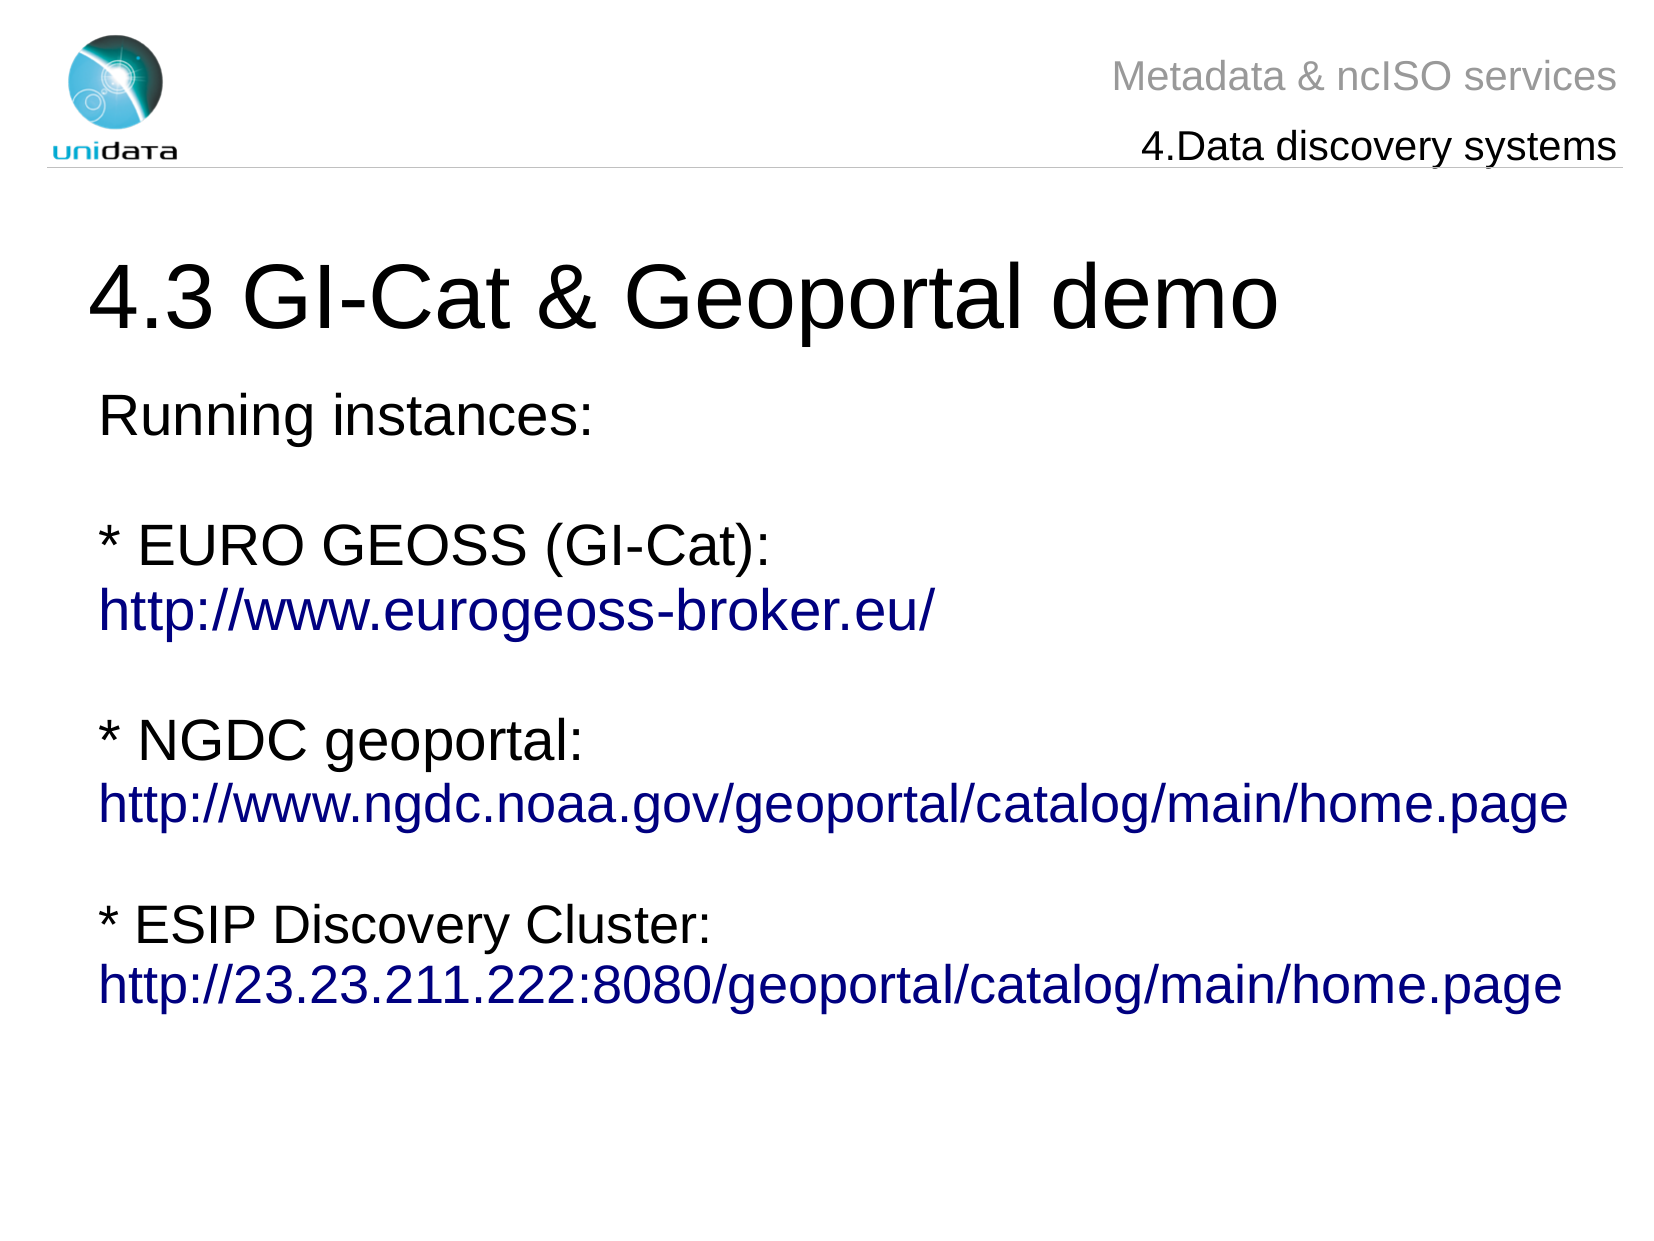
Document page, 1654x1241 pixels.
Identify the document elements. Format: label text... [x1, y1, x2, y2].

title Metadata & ncISO services 4.Data discovery systems [980, 41, 1618, 158]
title 4.3 GI-Cat & Geoportal demo [88, 168, 1577, 375]
text_box Running instances: * EURO GEOSS (GI-Cat): http://www.eurogeoss-broker.eu/ * NGDC geoportal: http://www.ngdc.noaa.gov/geoportal/catalog/main/home.page * ESIP Discovery Cluster: http://23.23.211.222:8080/geoportal/catalog/main/home.page [83, 375, 1589, 1205]
picture [41, 23, 188, 174]
